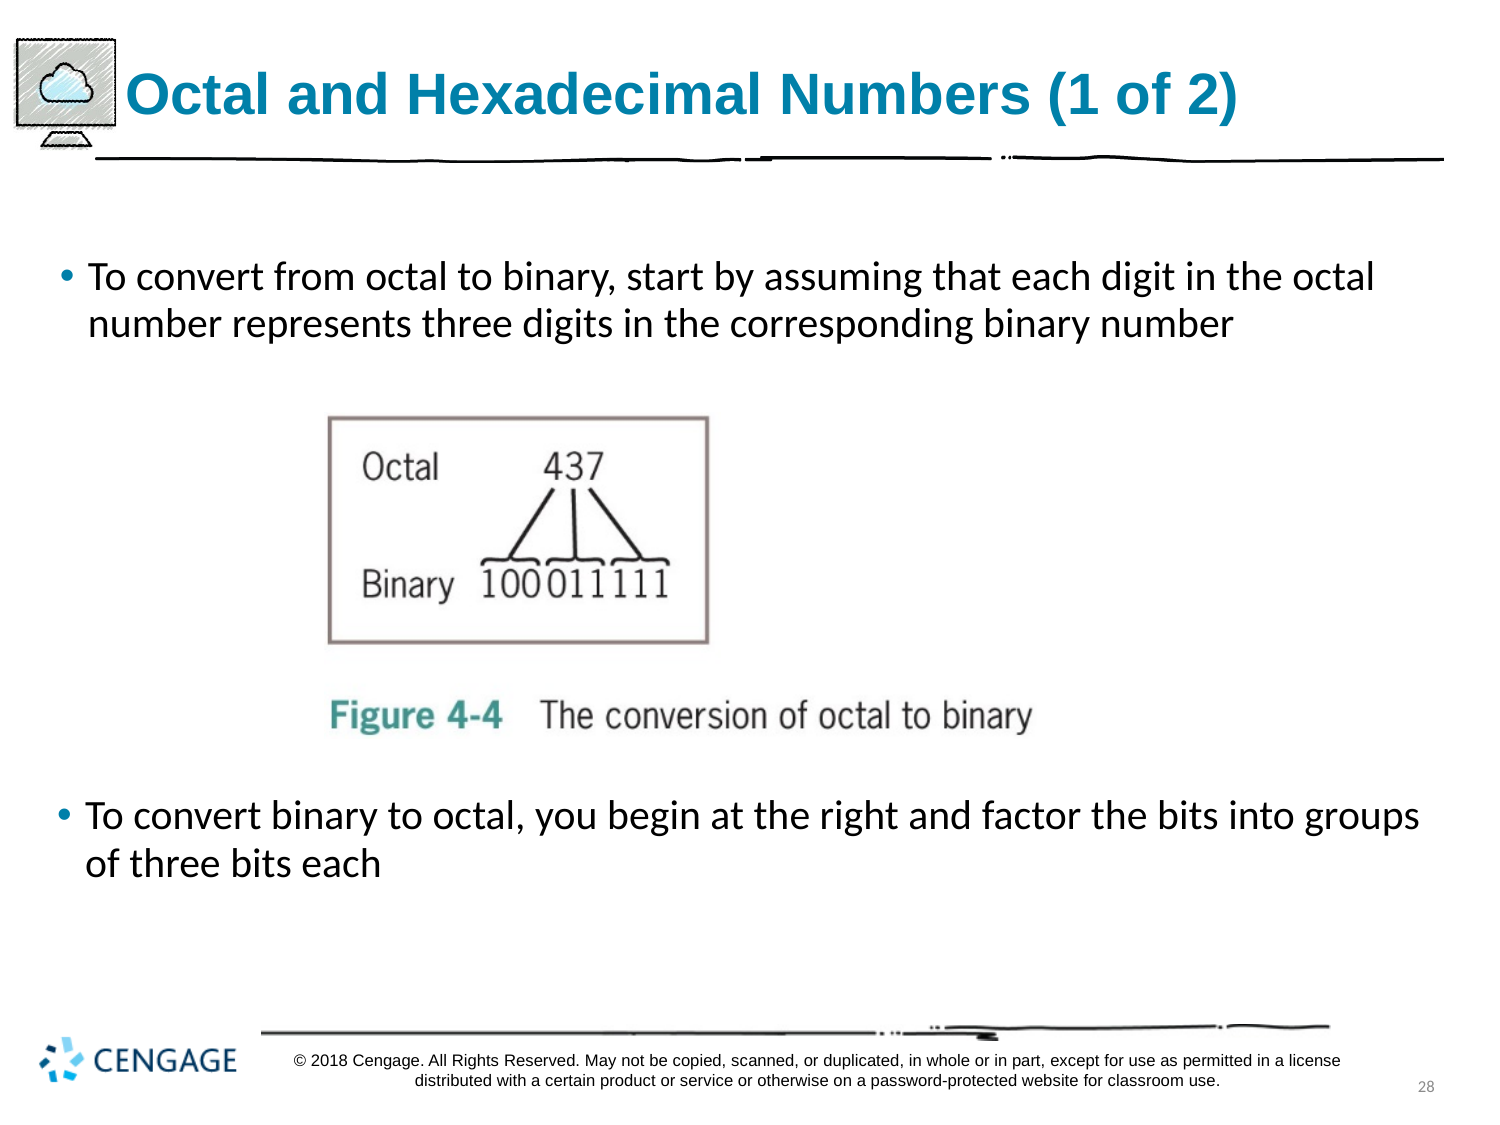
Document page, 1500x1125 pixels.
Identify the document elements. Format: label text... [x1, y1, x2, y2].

picture [19, 1023, 249, 1095]
picture [261, 1024, 1331, 1041]
picture [324, 412, 1037, 739]
footer © 2018 Cengage. All Rights Reserved. May not be copied, scanned, or duplicated, in whole or in part, except for use as permitted in a license distributed with a certain product or service or otherwise on a password-protected website for classroom use. [262, 1049, 1375, 1090]
picture [13, 36, 117, 151]
list To convert from octal to binary, start by assuming that each digit in the octal number represents three digits in the corresponding binary number [59, 252, 1441, 349]
title Octal and Hexadecimal Numbers (1 of 2) [125, 55, 1442, 127]
picture [154, 155, 1444, 163]
list To convert binary to octal, you begin at the right and factor the bits into groups of three bits each [57, 791, 1438, 888]
